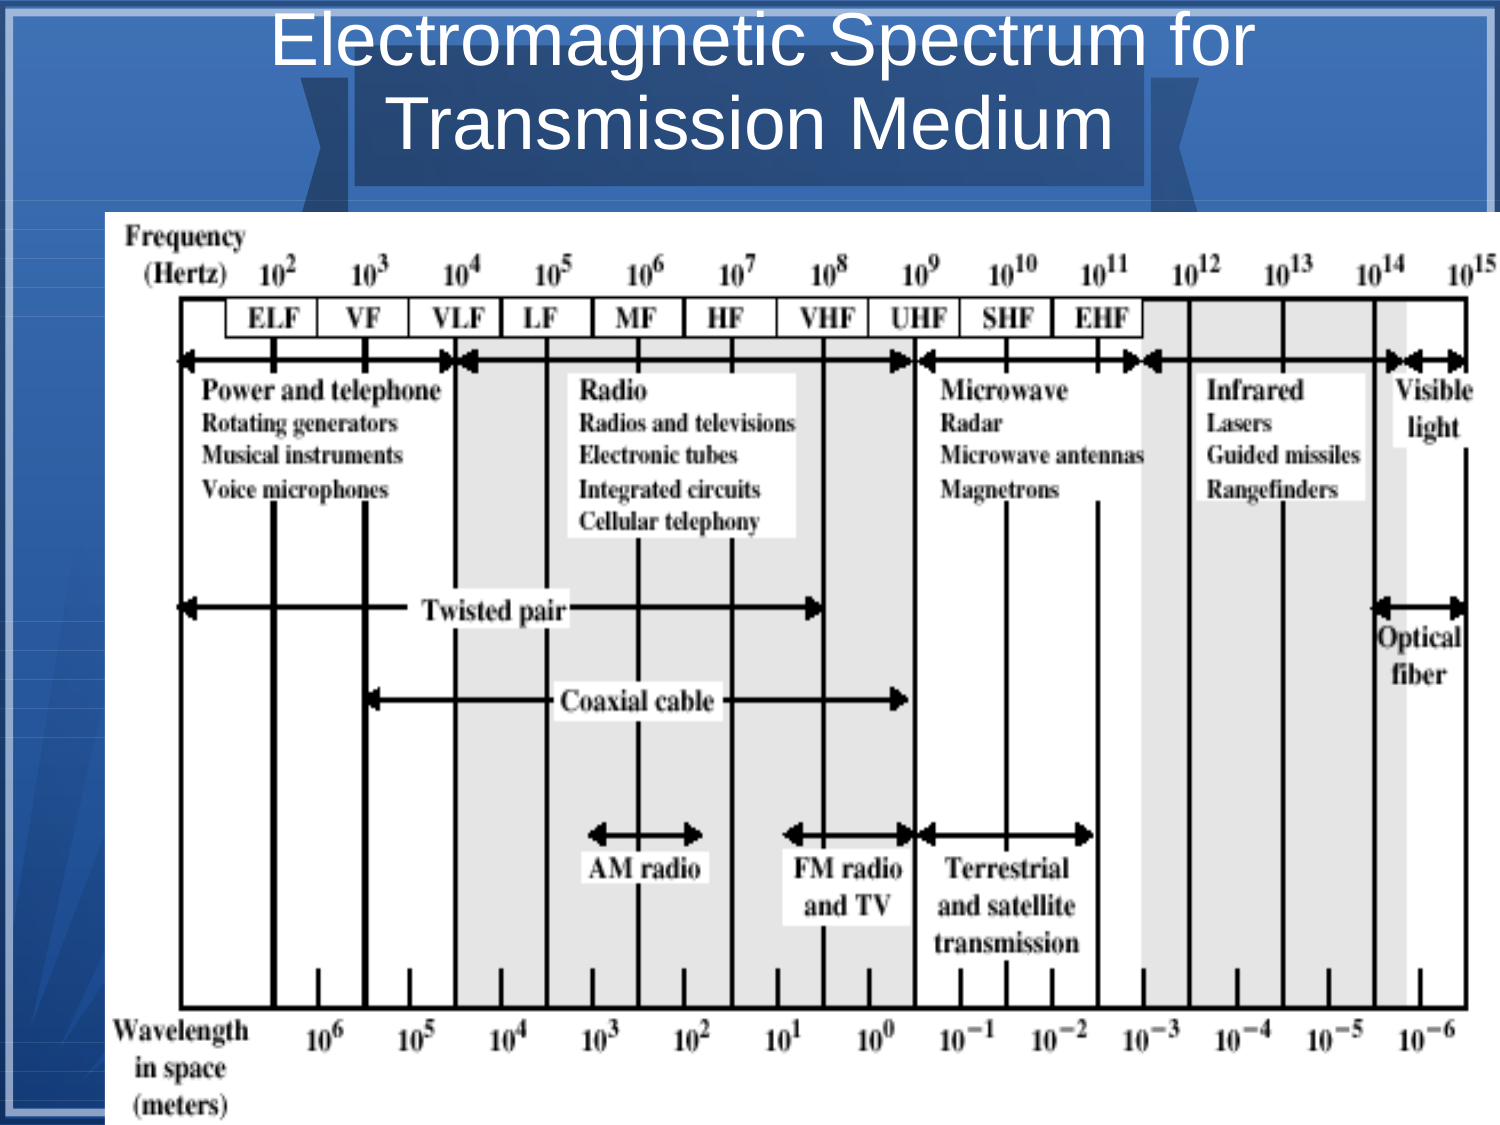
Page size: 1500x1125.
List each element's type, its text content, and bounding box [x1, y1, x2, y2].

title Electromagnetic Spectrum for Transmission Medium [112, 0, 1388, 175]
picture [104, 212, 1500, 1125]
